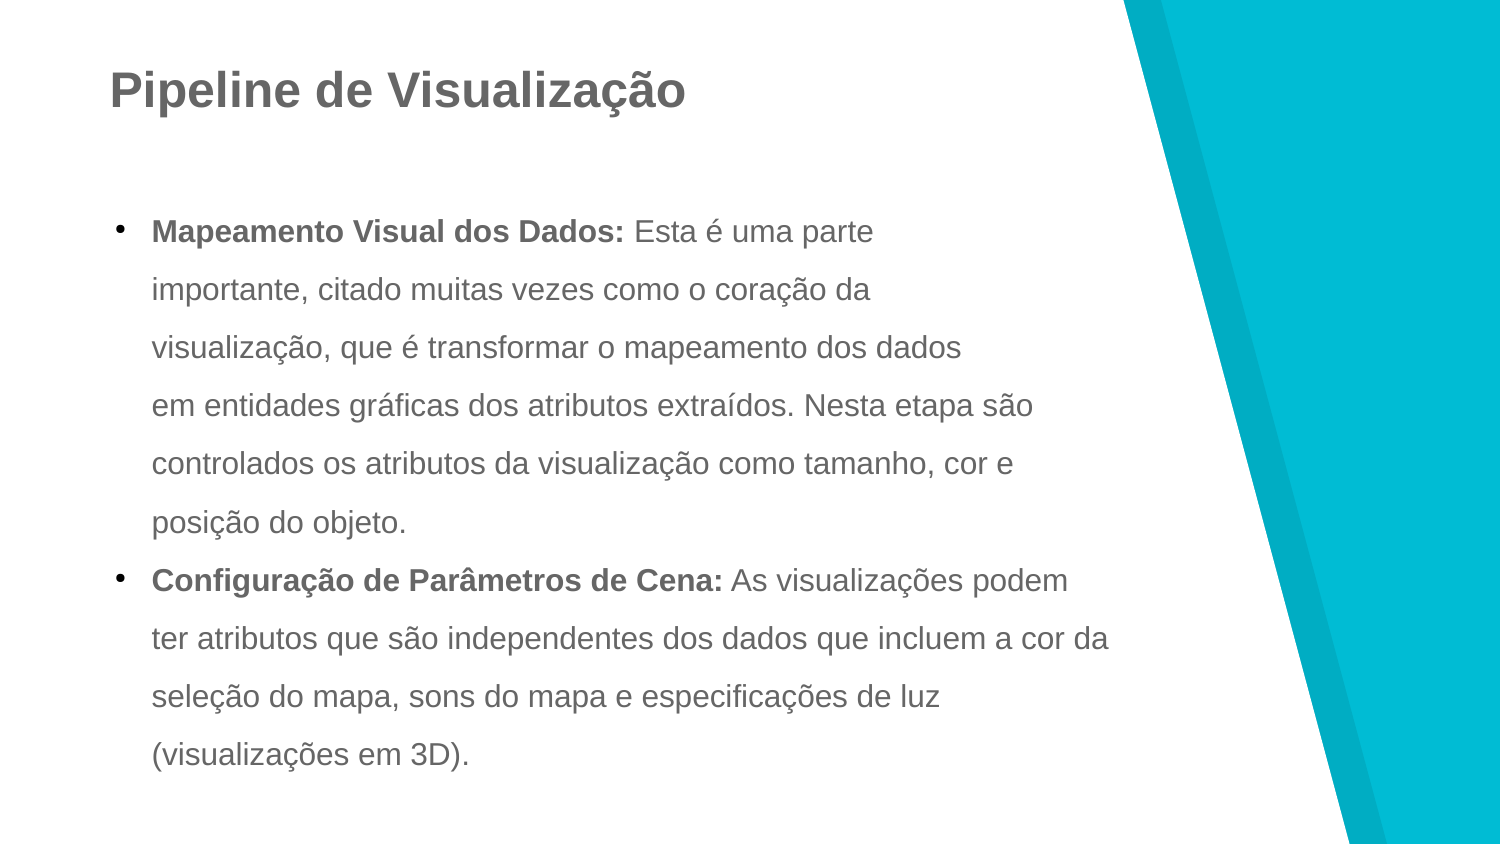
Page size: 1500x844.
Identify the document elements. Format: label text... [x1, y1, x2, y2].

list Mapeamento Visual dos Dados: Esta é uma parte importante, citado muitas vezes como o coração da visualização, que é transformar o mapeamento dos dados em entidades gráficas dos atributos extraídos. Nesta etapa são controlados os atributos da visualização como tamanho, cor e posição do objeto. Configuração de Parâmetros de Cena: As visualizações podem ter atributos que são independentes dos dados que incluem a cor da seleção do mapa, sons do mapa e especificações de luz (visualizações em 3D). [102, 94, 1453, 780]
subtitle Pipeline de Visualização [94, 42, 1394, 119]
